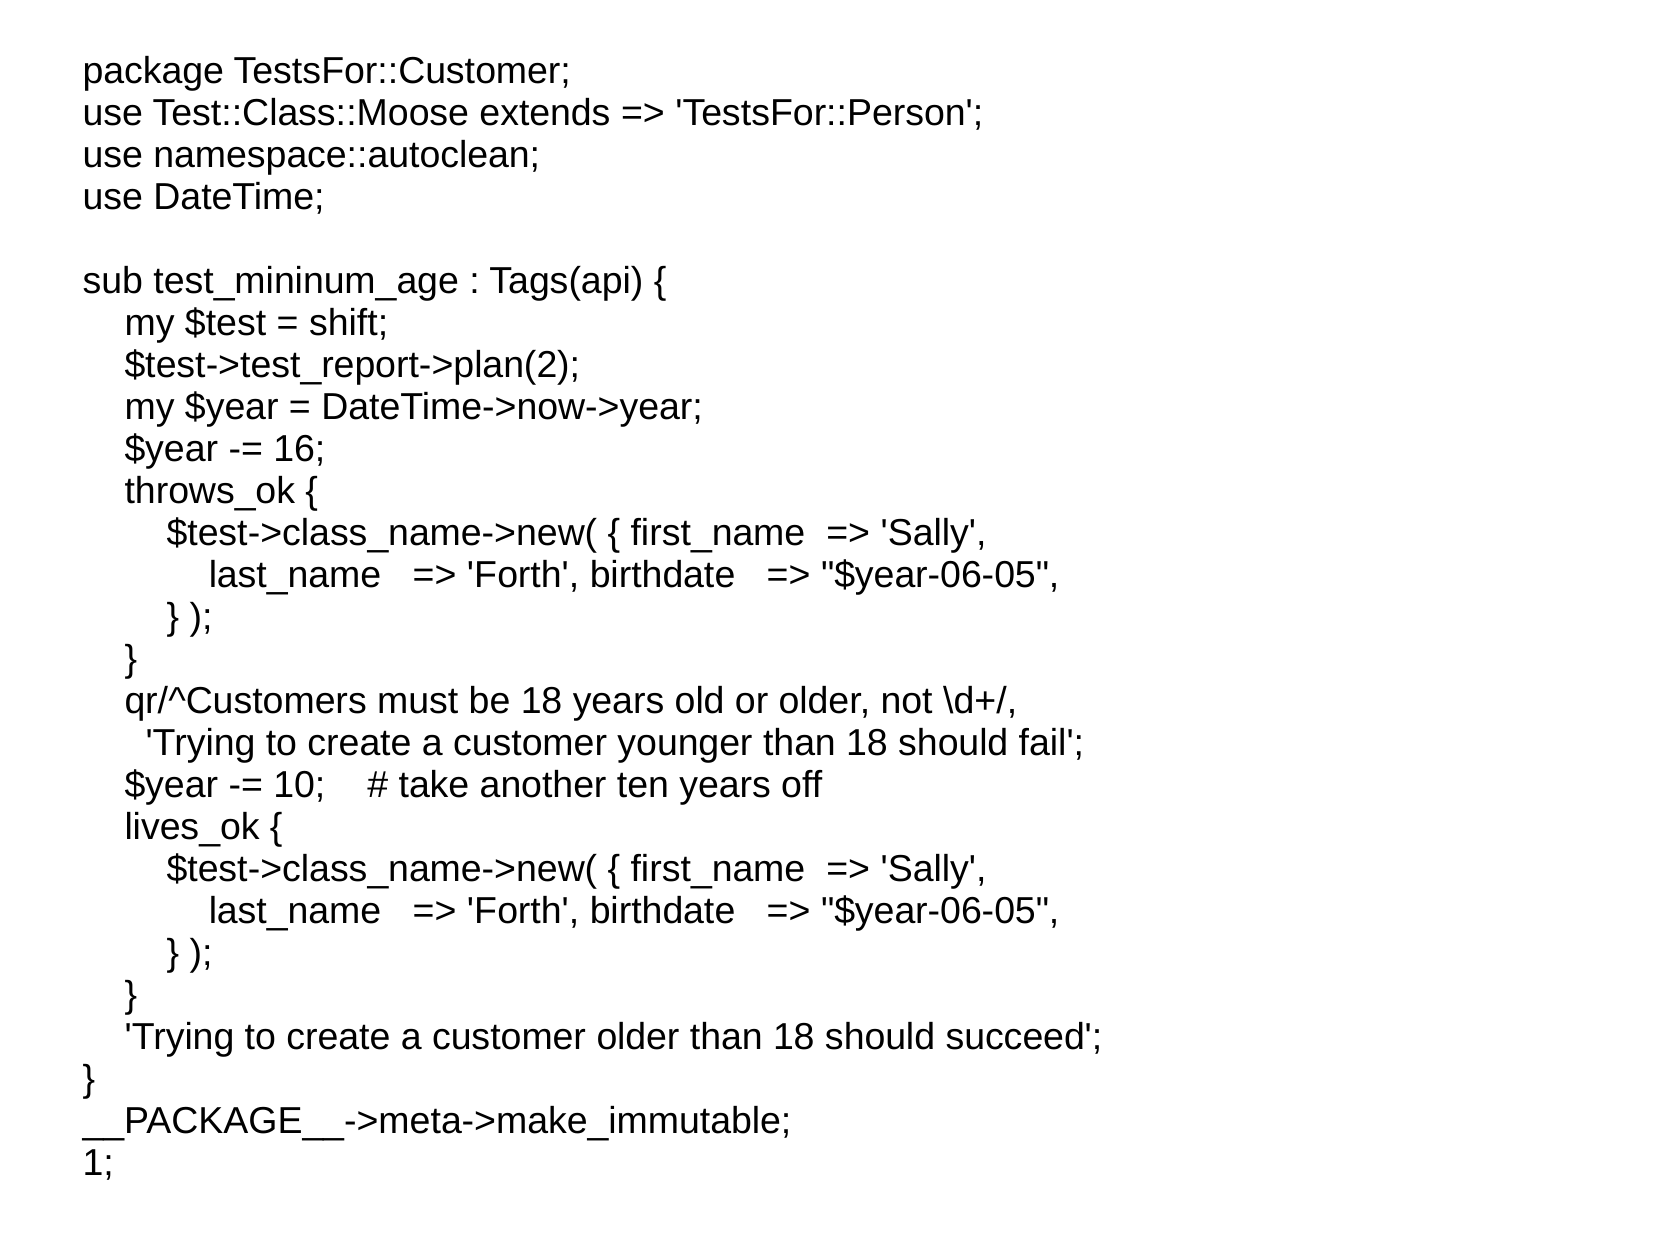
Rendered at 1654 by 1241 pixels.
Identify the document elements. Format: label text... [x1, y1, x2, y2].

subtitle package TestsFor::Customer; use Test::Class::Moose extends => 'TestsFor::Person'; use namespace::autoclean; use DateTime; sub test_mininum_age : Tags(api) { my $test = shift; $test->test_report->plan(2); my $year = DateTime->now->year; $year -= 16; throws_ok { $test->class_name->new( { first_name => 'Sally', last_name => 'Forth', birthdate => "$year-06-05", } ); } qr/^Customers must be 18 years old or older, not \d+/, 'Trying to create a customer younger than 18 should fail'; $year -= 10; # take another ten years off lives_ok { $test->class_name->new( { first_name => 'Sally', last_name => 'Forth', birthdate => "$year-06-05", } ); } 'Trying to create a customer older than 18 should succeed'; } __PACKAGE__->meta->make_immutable; 1; [82, 49, 1571, 1185]
